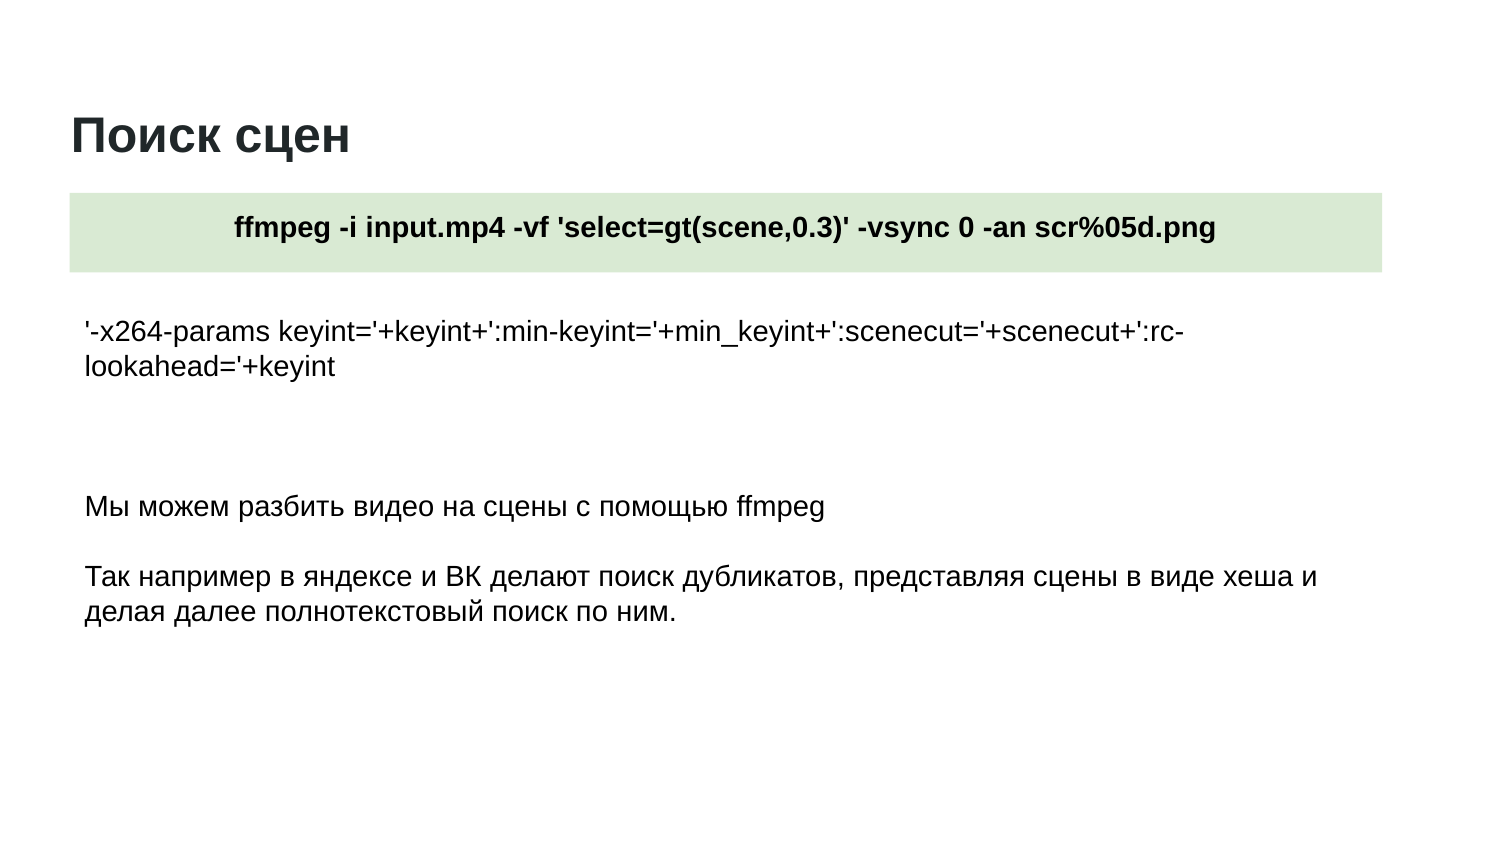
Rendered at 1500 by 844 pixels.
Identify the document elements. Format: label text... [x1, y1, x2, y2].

text_box ffmpeg -i input.mp4 -vf 'select=gt(scene,0.3)' -vsync 0 -an scr%05d.png '-x264-params keyint='+keyint+':min-keyint='+min_keyint+':scenecut='+scenecut+':rc-lookahead='+keyint Мы можем разбить видео на сцены с помощью ffmpeg Так например в яндексе и ВК делают поиск дубликатов, представляя сцены в виде хеша и делая далее полнотекстовый поиск по ним. [69, 192, 1383, 273]
text_box Поиск сцен [55, 87, 658, 182]
